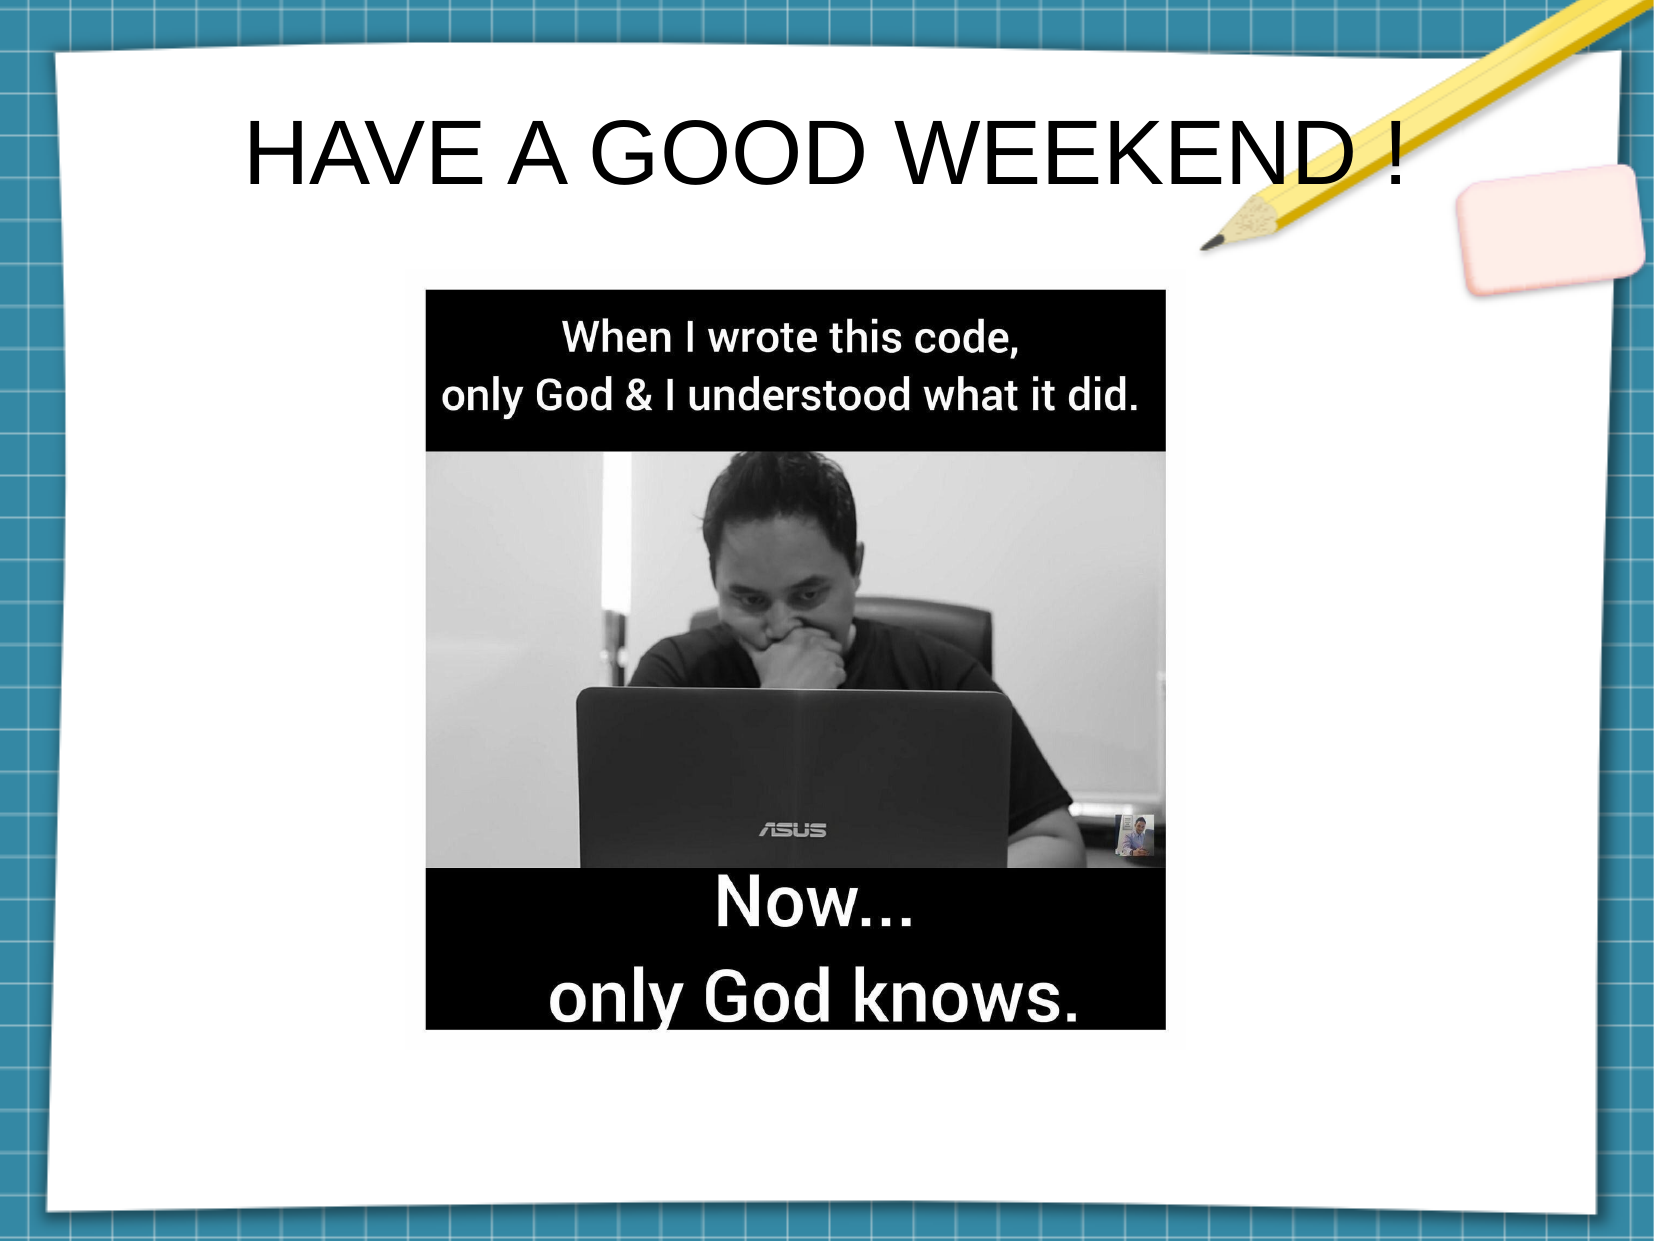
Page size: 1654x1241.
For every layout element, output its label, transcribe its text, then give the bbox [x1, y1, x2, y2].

picture [0, 0, 1654, 1241]
title HAVE A GOOD WEEKEND ! [82, 49, 1571, 257]
